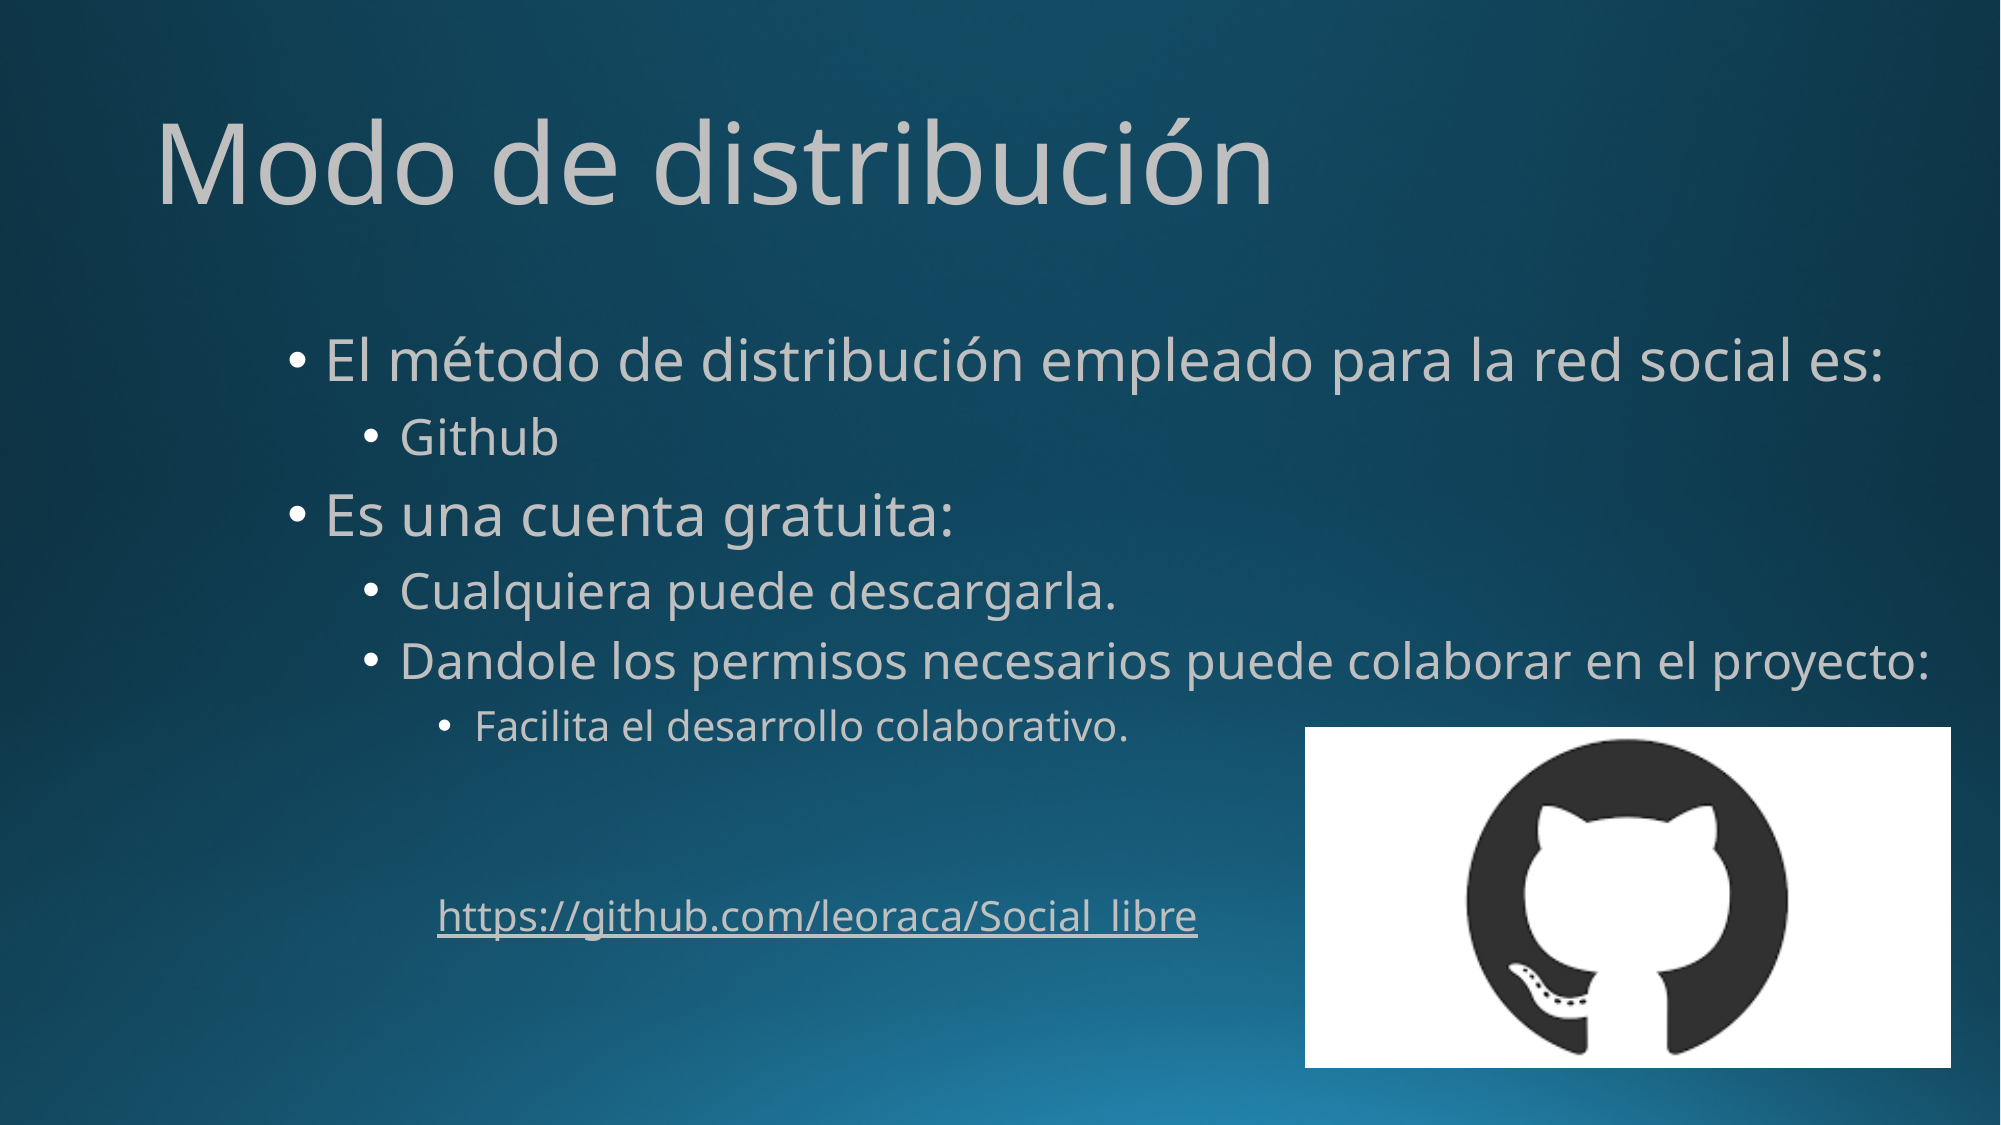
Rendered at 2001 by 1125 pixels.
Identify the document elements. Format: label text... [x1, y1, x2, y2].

title Modo de distribución [137, 59, 1863, 278]
picture [0, 0, 2001, 1125]
list El método de distribución empleado para la red social es: Github Es una cuenta gratuita: Cualquiera puede descargarla. Dandole los permisos necesarios puede colaborar en el proyecto: Facilita el desarrollo colaborativo. https://github.com/leoraca/Social_libre [272, 324, 1951, 1038]
